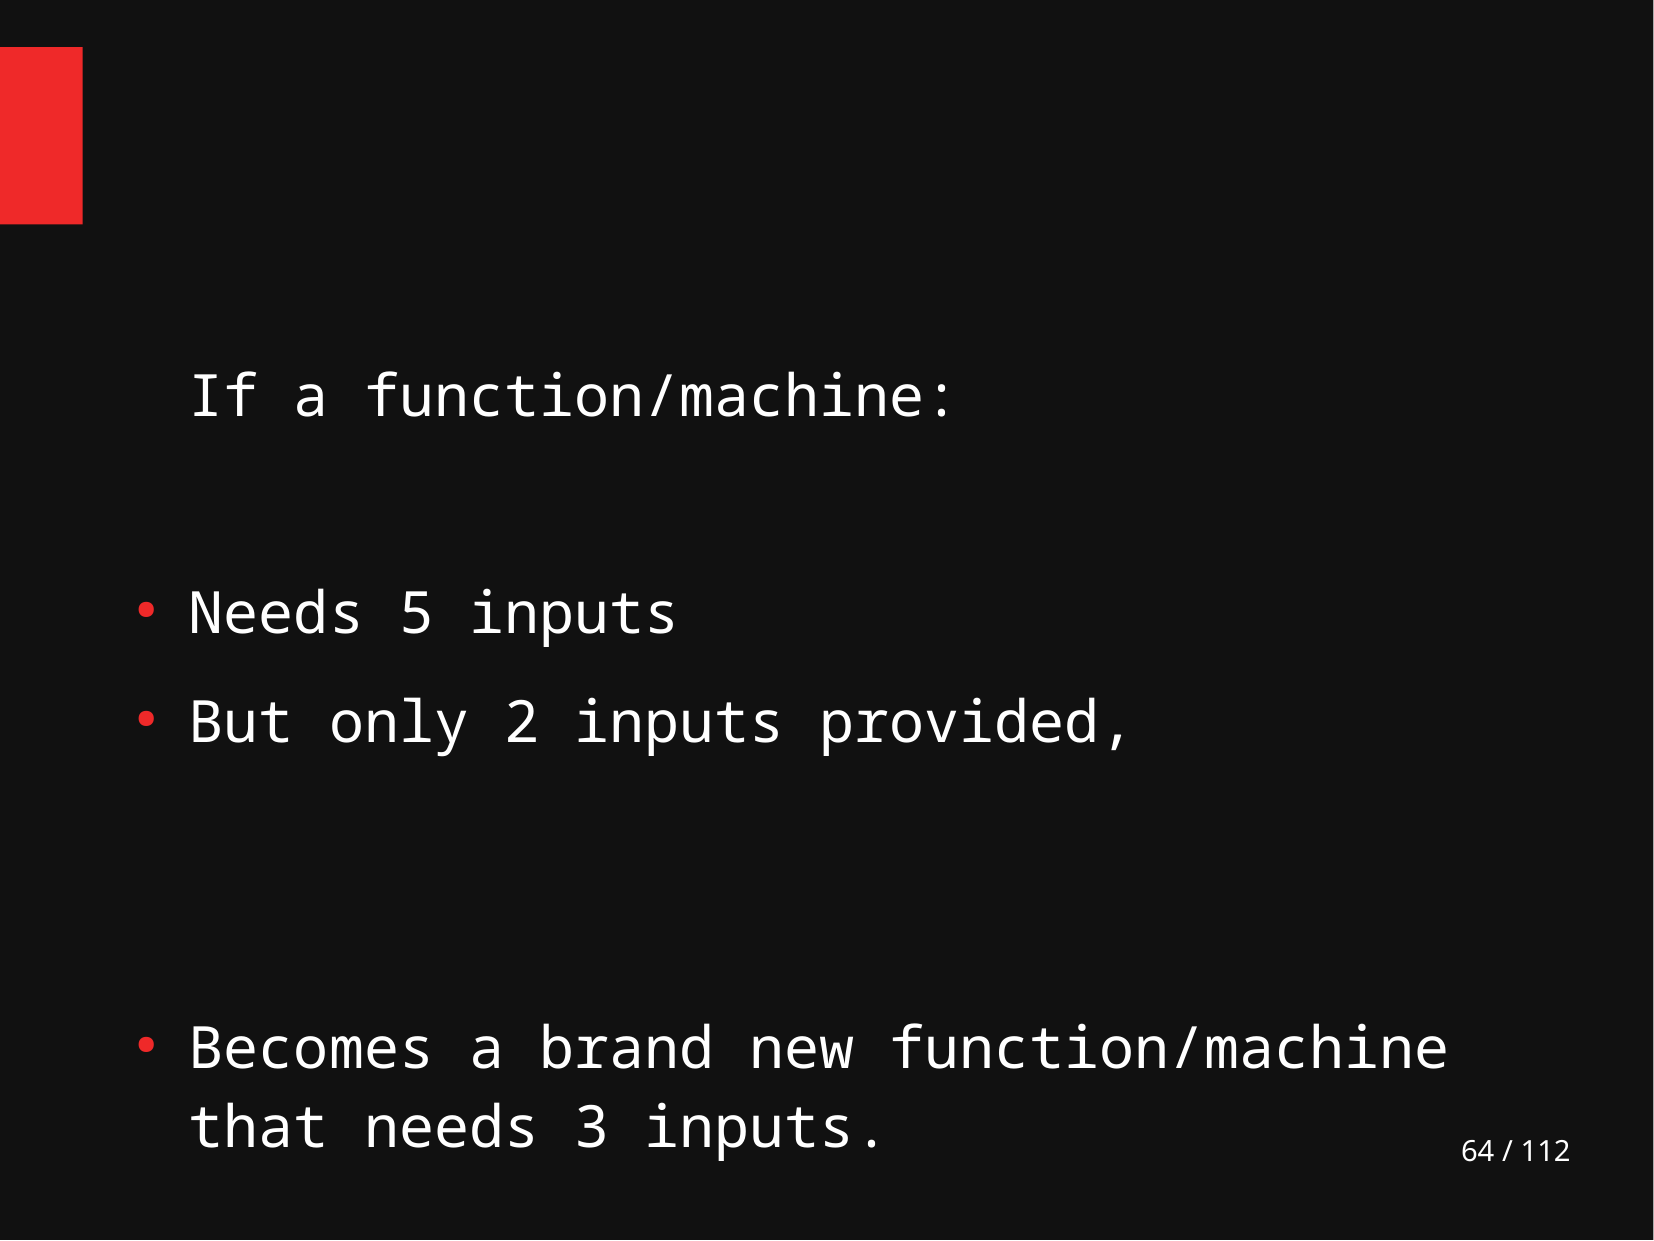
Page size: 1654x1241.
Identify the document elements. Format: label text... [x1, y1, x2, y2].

list If a function/machine: Needs 5 inputs But only 2 inputs provided, Becomes a brand new function/machine that needs 3 inputs. [118, 354, 1536, 1074]
